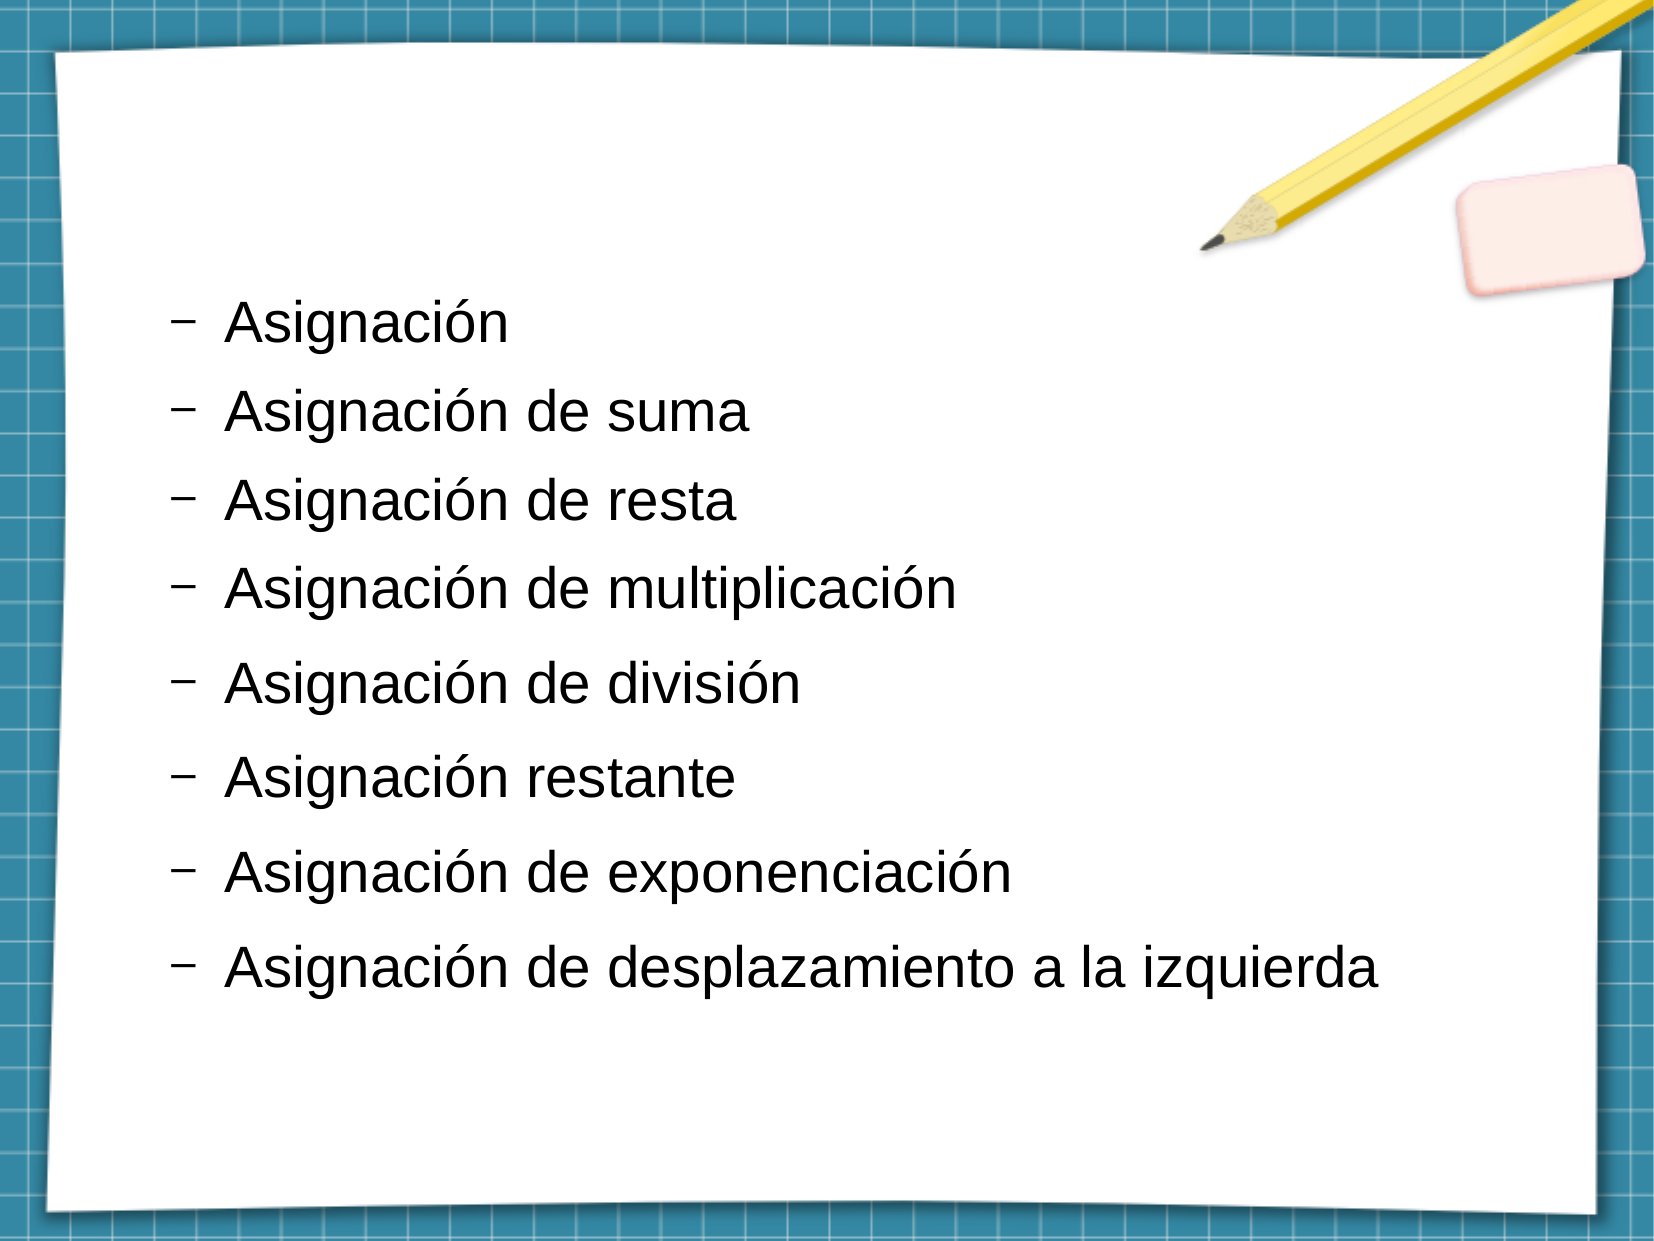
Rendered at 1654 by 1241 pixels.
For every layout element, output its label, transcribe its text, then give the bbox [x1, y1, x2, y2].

list Asignación Asignación de suma Asignación de resta Asignación de multiplicación Asignación de división Asignación restante Asignación de exponenciación Asignación de desplazamiento a la izquierda [82, 290, 1571, 1010]
picture [0, 0, 1654, 1241]
